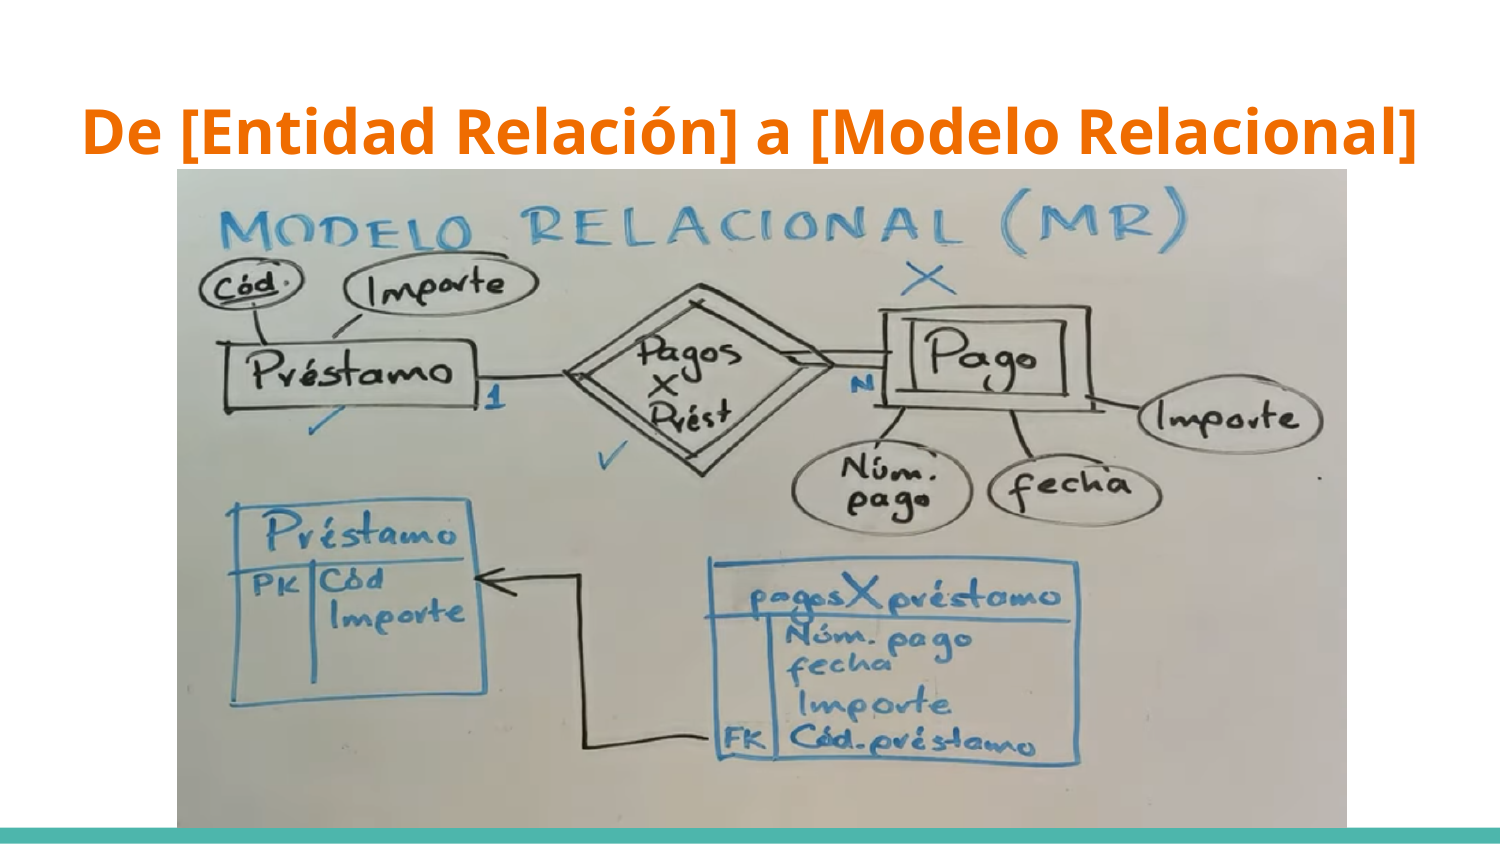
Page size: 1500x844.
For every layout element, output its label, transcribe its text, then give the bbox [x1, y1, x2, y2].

picture [177, 169, 1347, 828]
title De [Entidad Relación] a [Modelo Relacional] [51, 72, 1449, 189]
